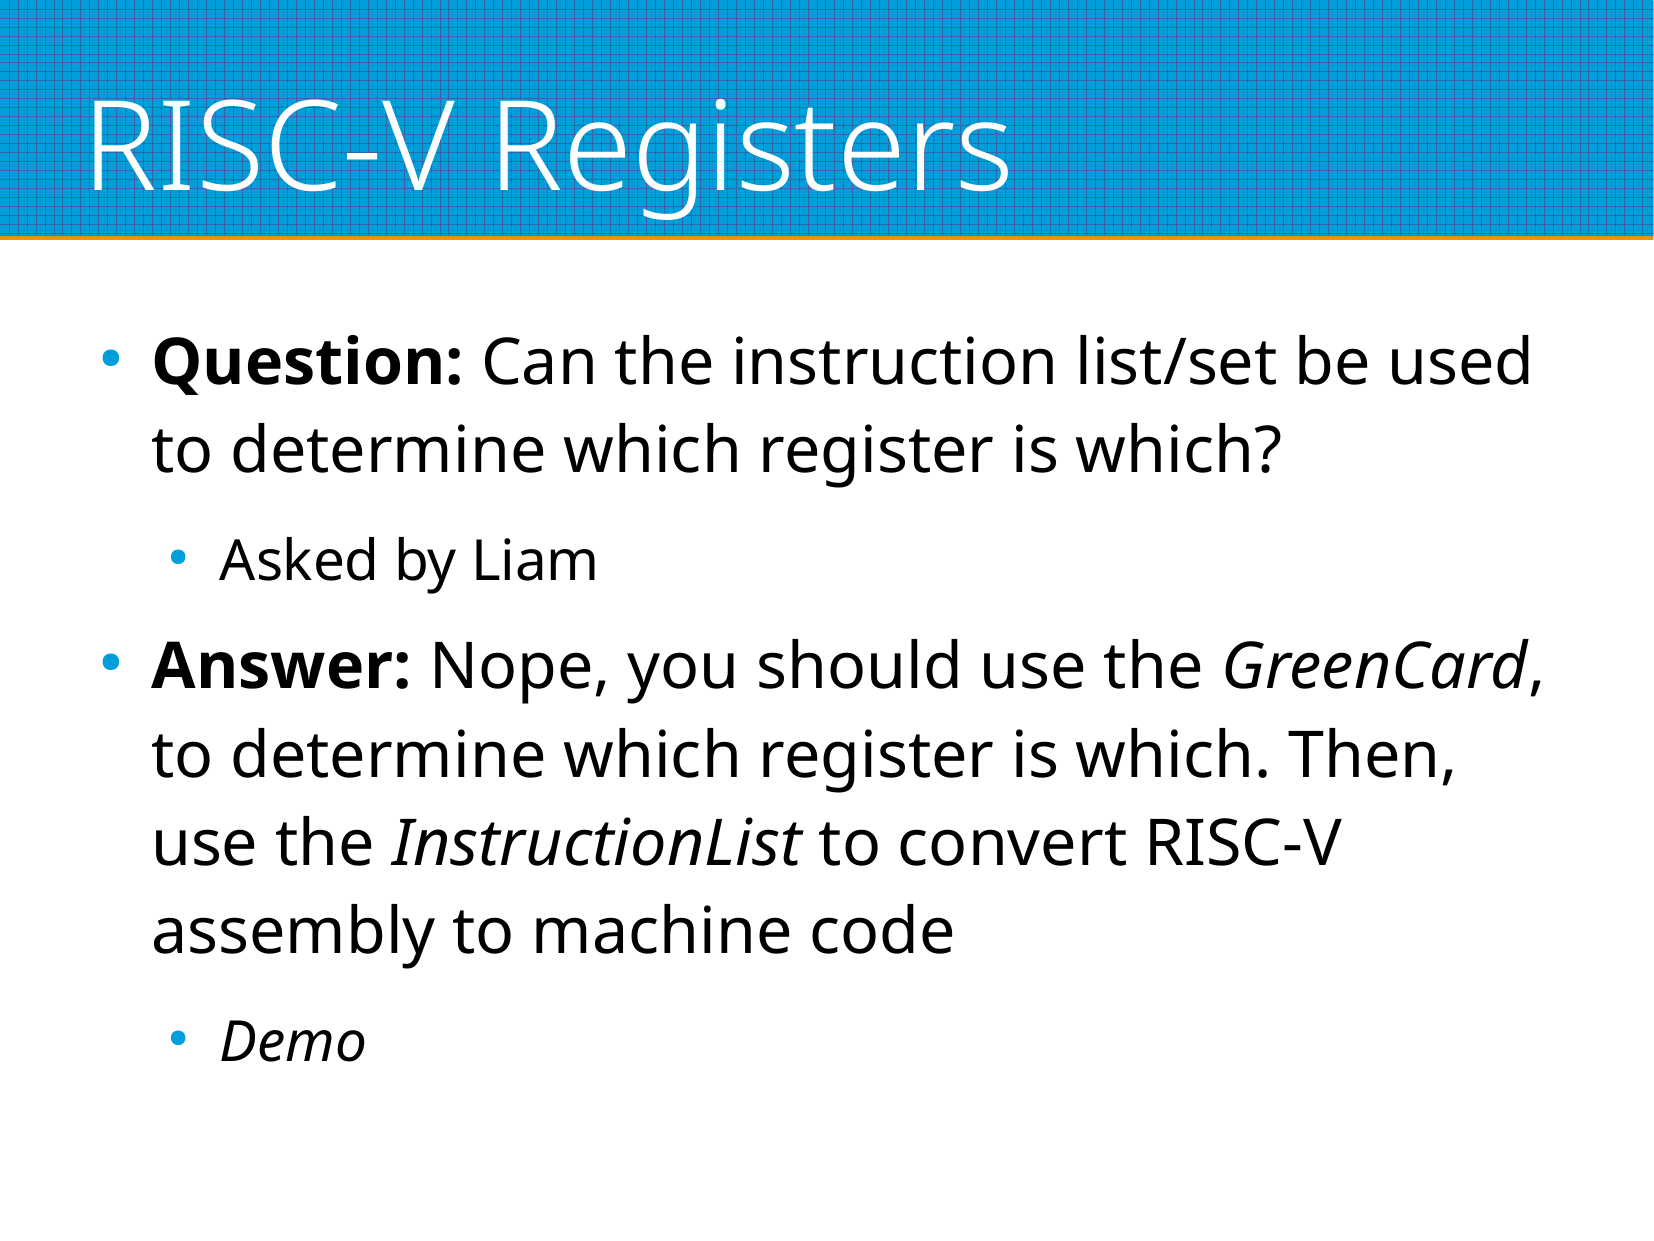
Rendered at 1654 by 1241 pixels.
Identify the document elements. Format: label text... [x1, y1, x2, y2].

list Question: Can the instruction list/set be used to determine which register is which? Asked by Liam Answer: Nope, you should use the GreenCard, to determine which register is which. Then, use the InstructionList to convert RISC-V assembly to machine code Demo [82, 314, 1563, 1081]
title RISC-V Registers [82, 19, 1571, 227]
